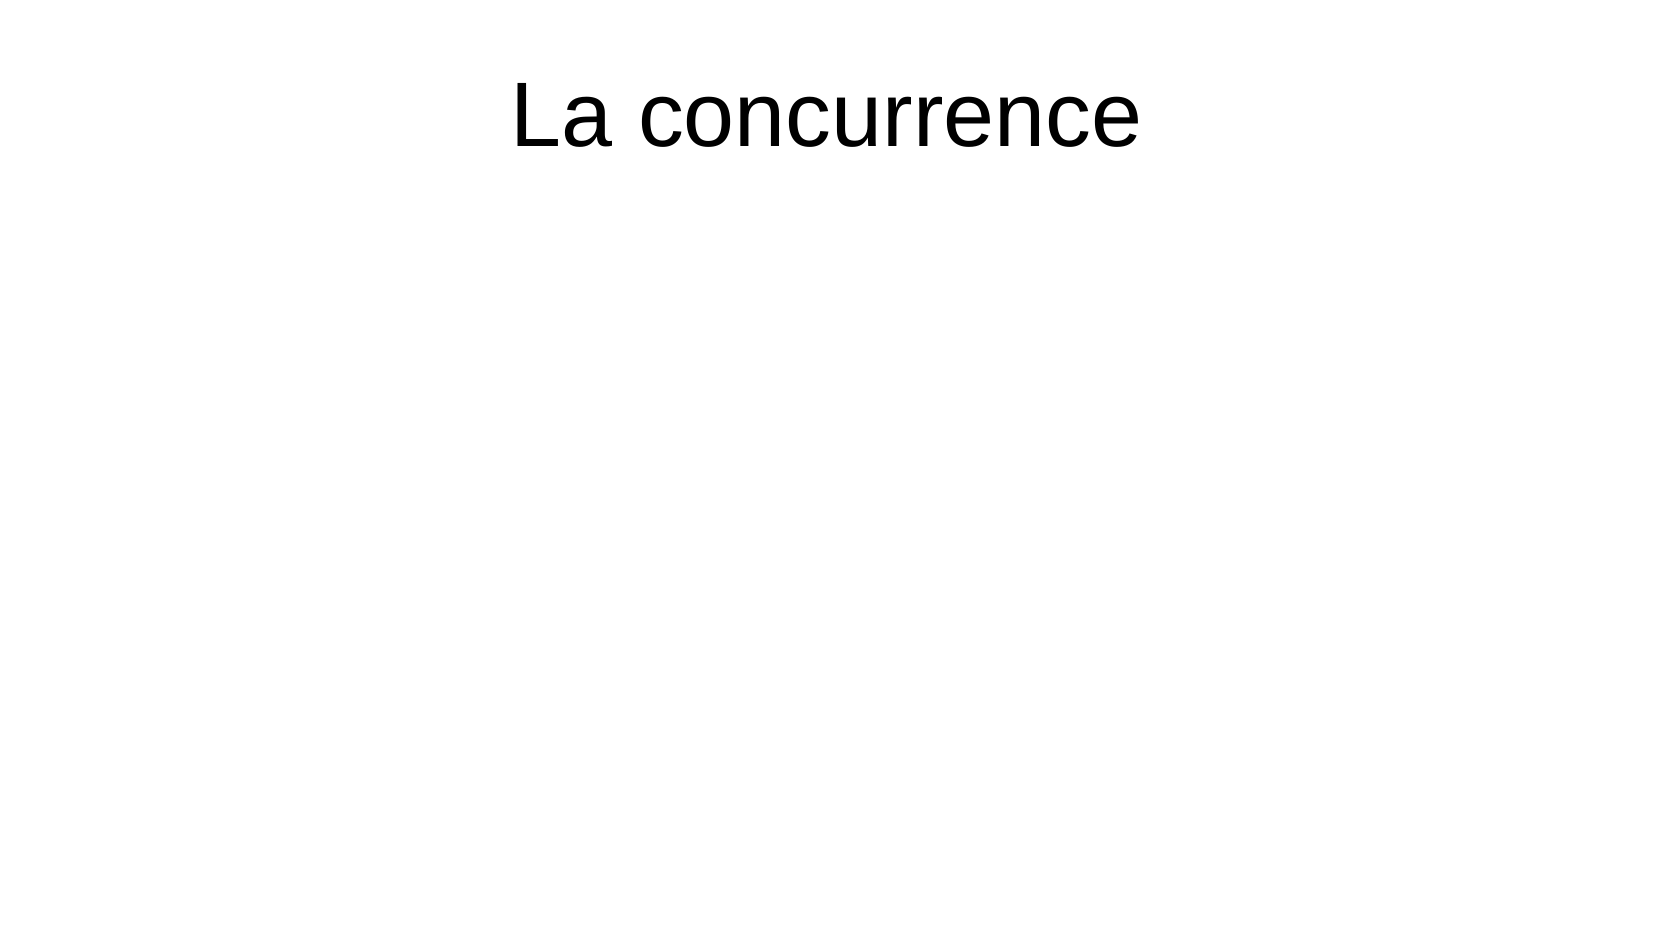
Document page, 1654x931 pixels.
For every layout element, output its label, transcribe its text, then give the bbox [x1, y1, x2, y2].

title La concurrence [82, 37, 1571, 193]
